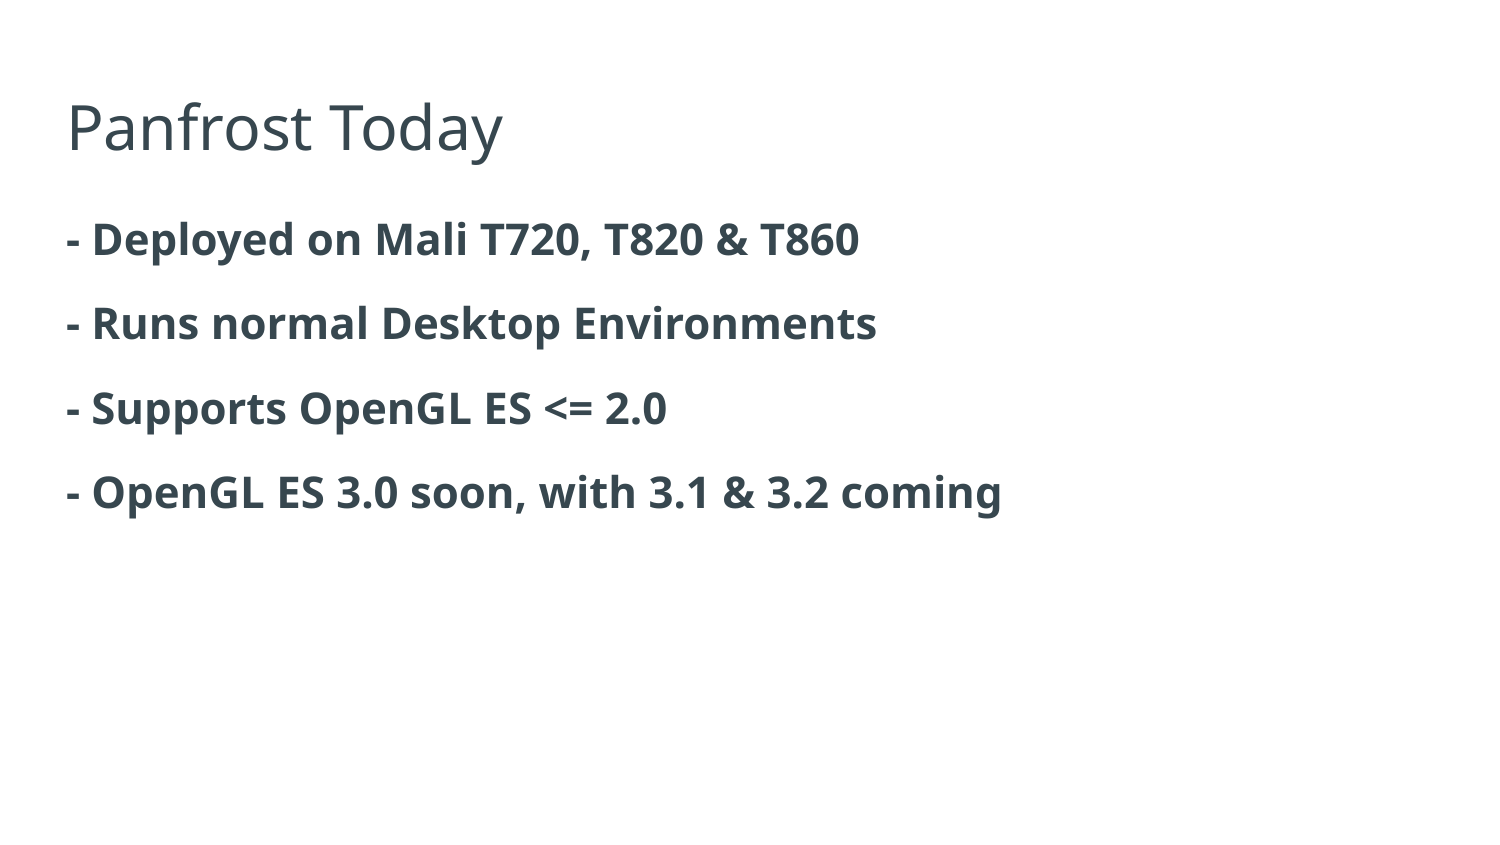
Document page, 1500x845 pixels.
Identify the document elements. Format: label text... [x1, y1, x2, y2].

list - Deployed on Mali T720, T820 & T860 - Runs normal Desktop Environments - Supports OpenGL ES <= 2.0 - OpenGL ES 3.0 soon, with 3.1 & 3.2 coming [51, 189, 1216, 750]
title Panfrost Today [51, 72, 1449, 167]
